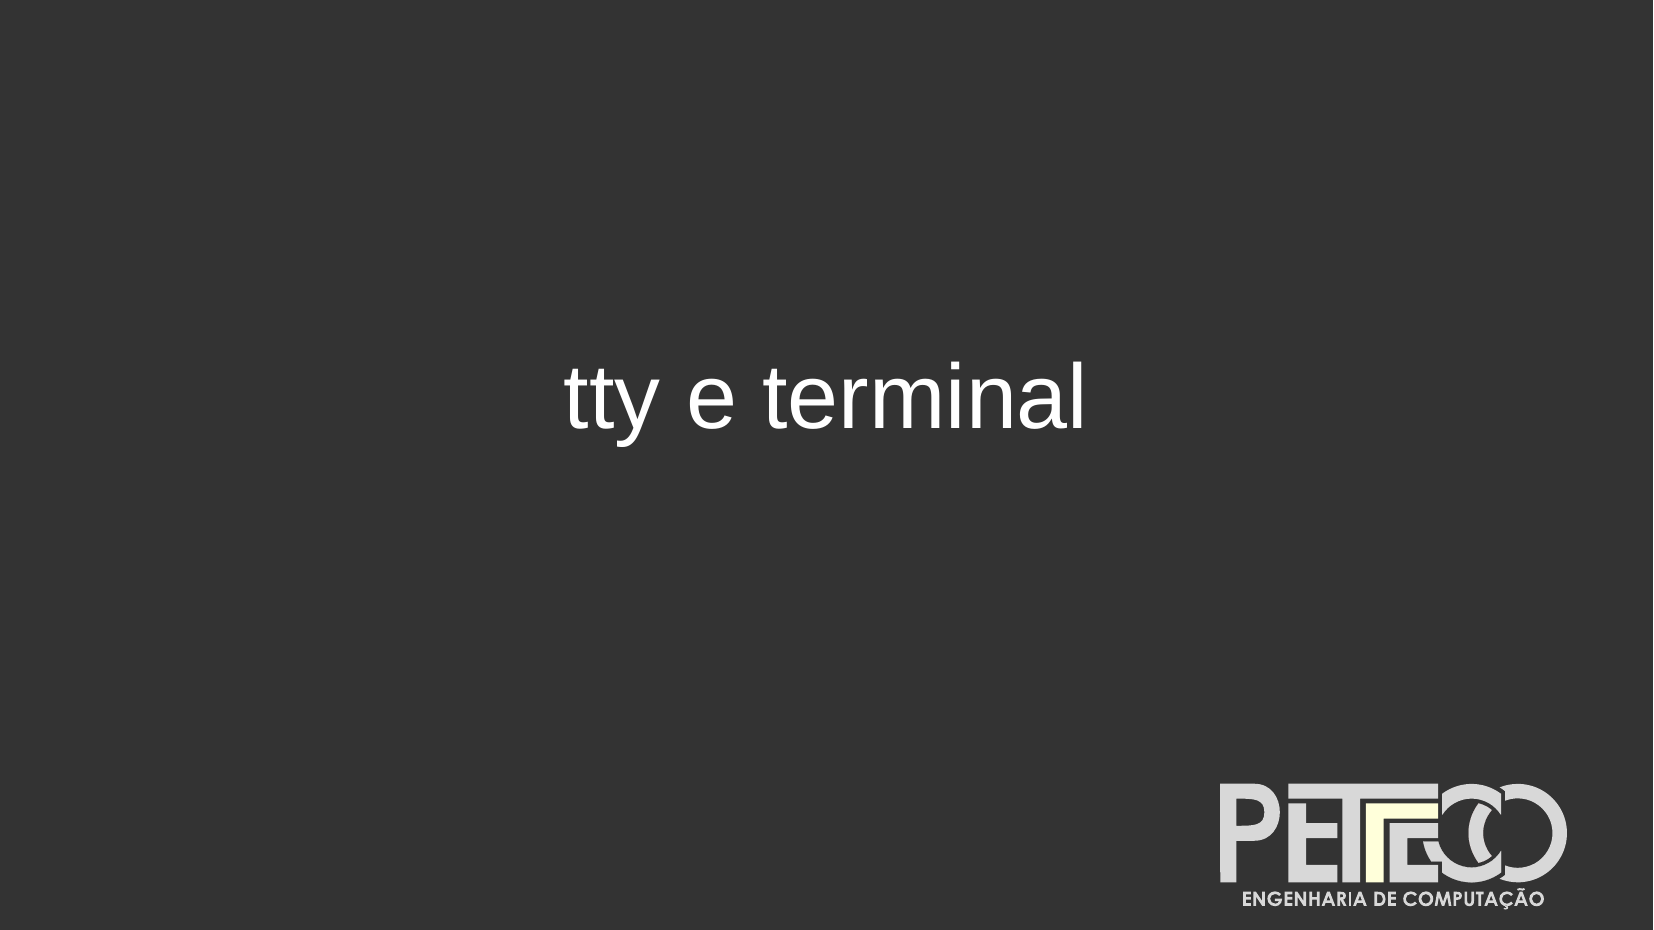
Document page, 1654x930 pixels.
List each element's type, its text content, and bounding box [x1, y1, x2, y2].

subtitle tty e terminal [82, 37, 1571, 757]
